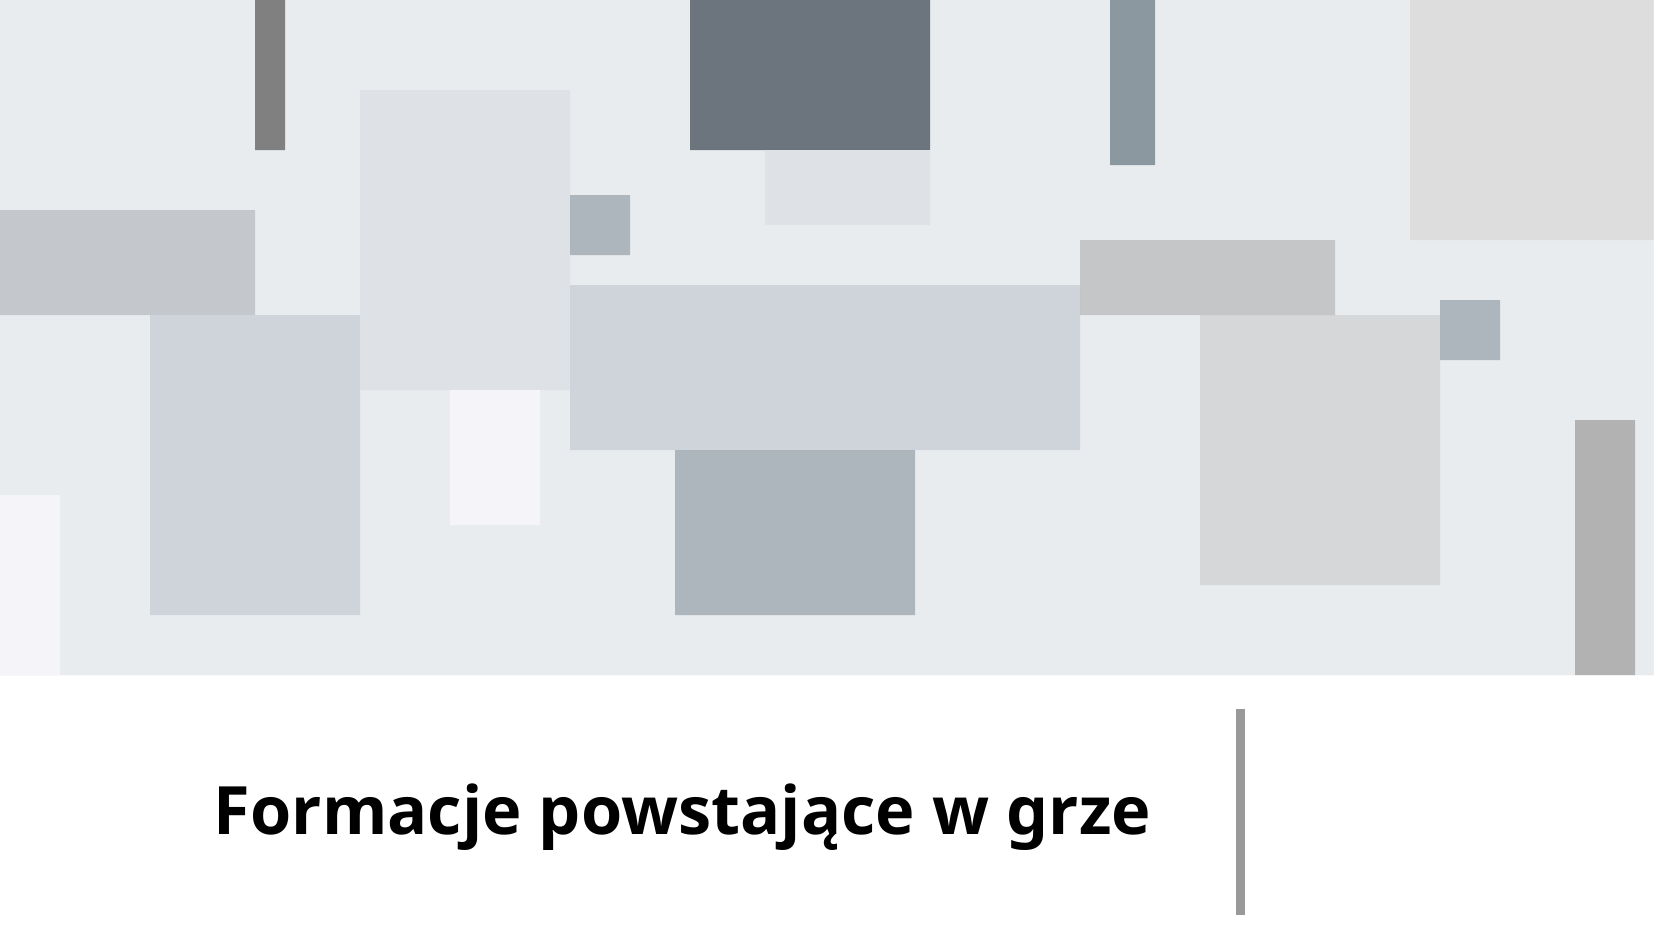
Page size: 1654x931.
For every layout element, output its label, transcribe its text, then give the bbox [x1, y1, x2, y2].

title Formacje powstające w grze [0, 730, 1152, 886]
